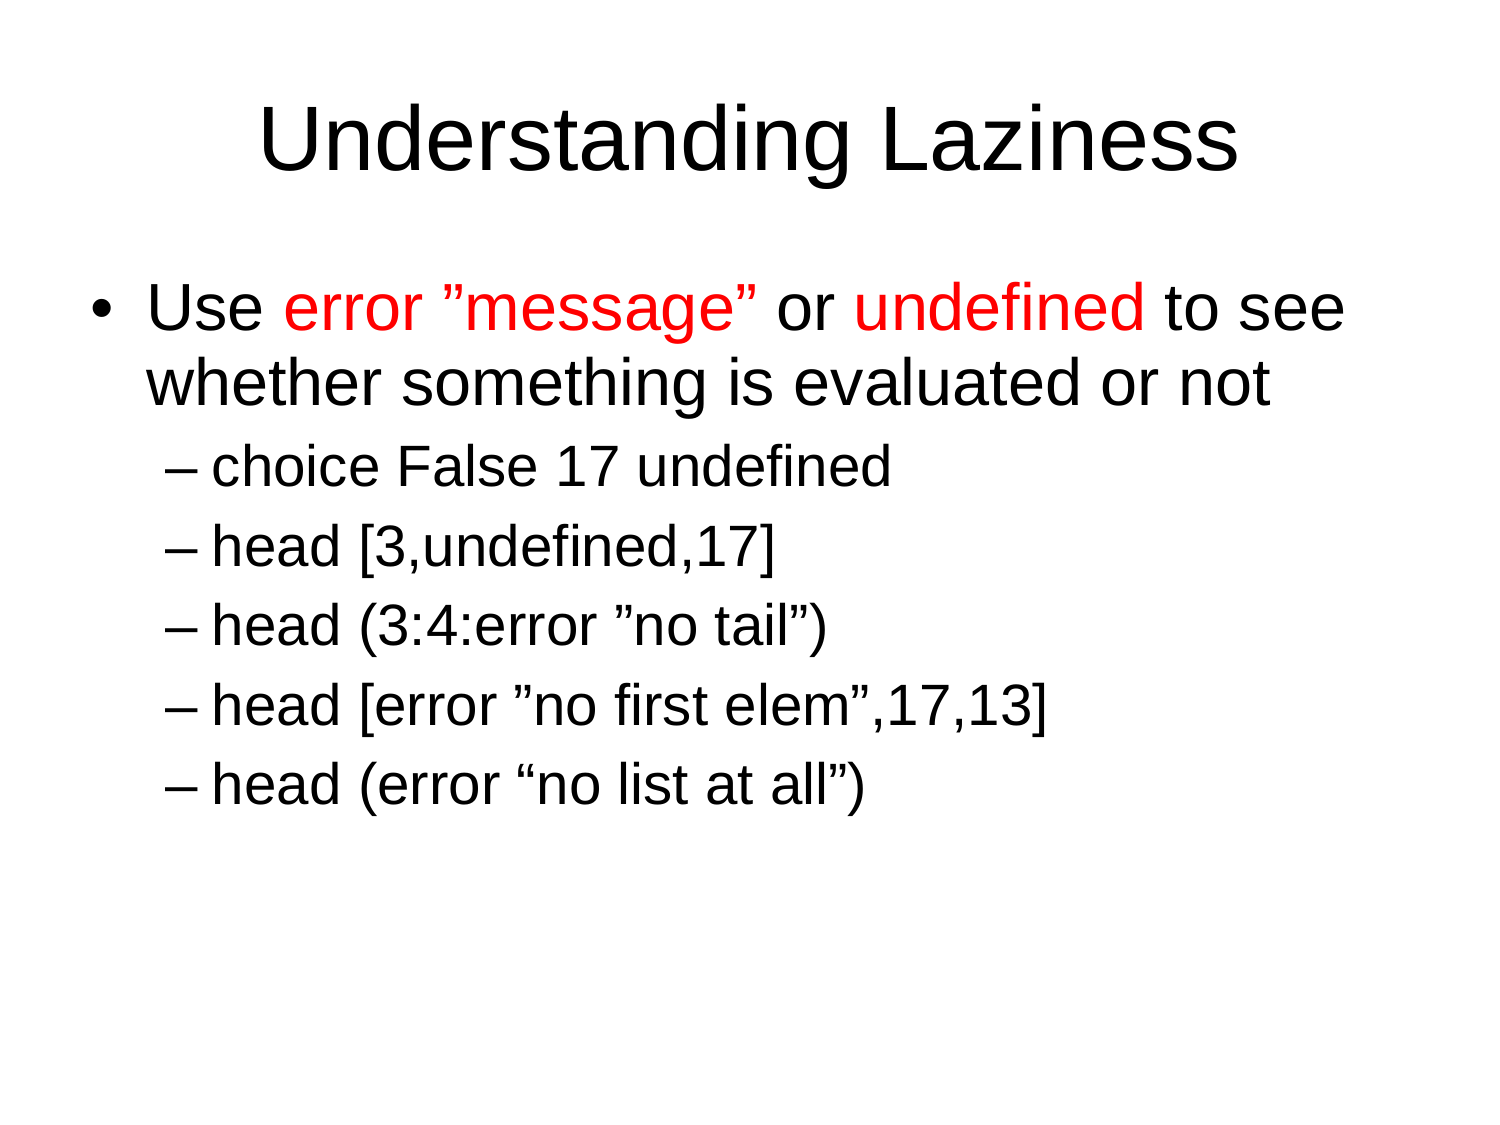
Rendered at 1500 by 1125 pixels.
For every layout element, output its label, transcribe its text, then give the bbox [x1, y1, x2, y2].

title Understanding Laziness [75, 45, 1426, 233]
list Use error ”message” or undefined to see whether something is evaluated or not choice False 17 undefined head [3,undefined,17] head (3:4:error ”no tail”) head [error ”no first elem”,17,13] head (error “no list at all”) [75, 262, 1426, 1006]
